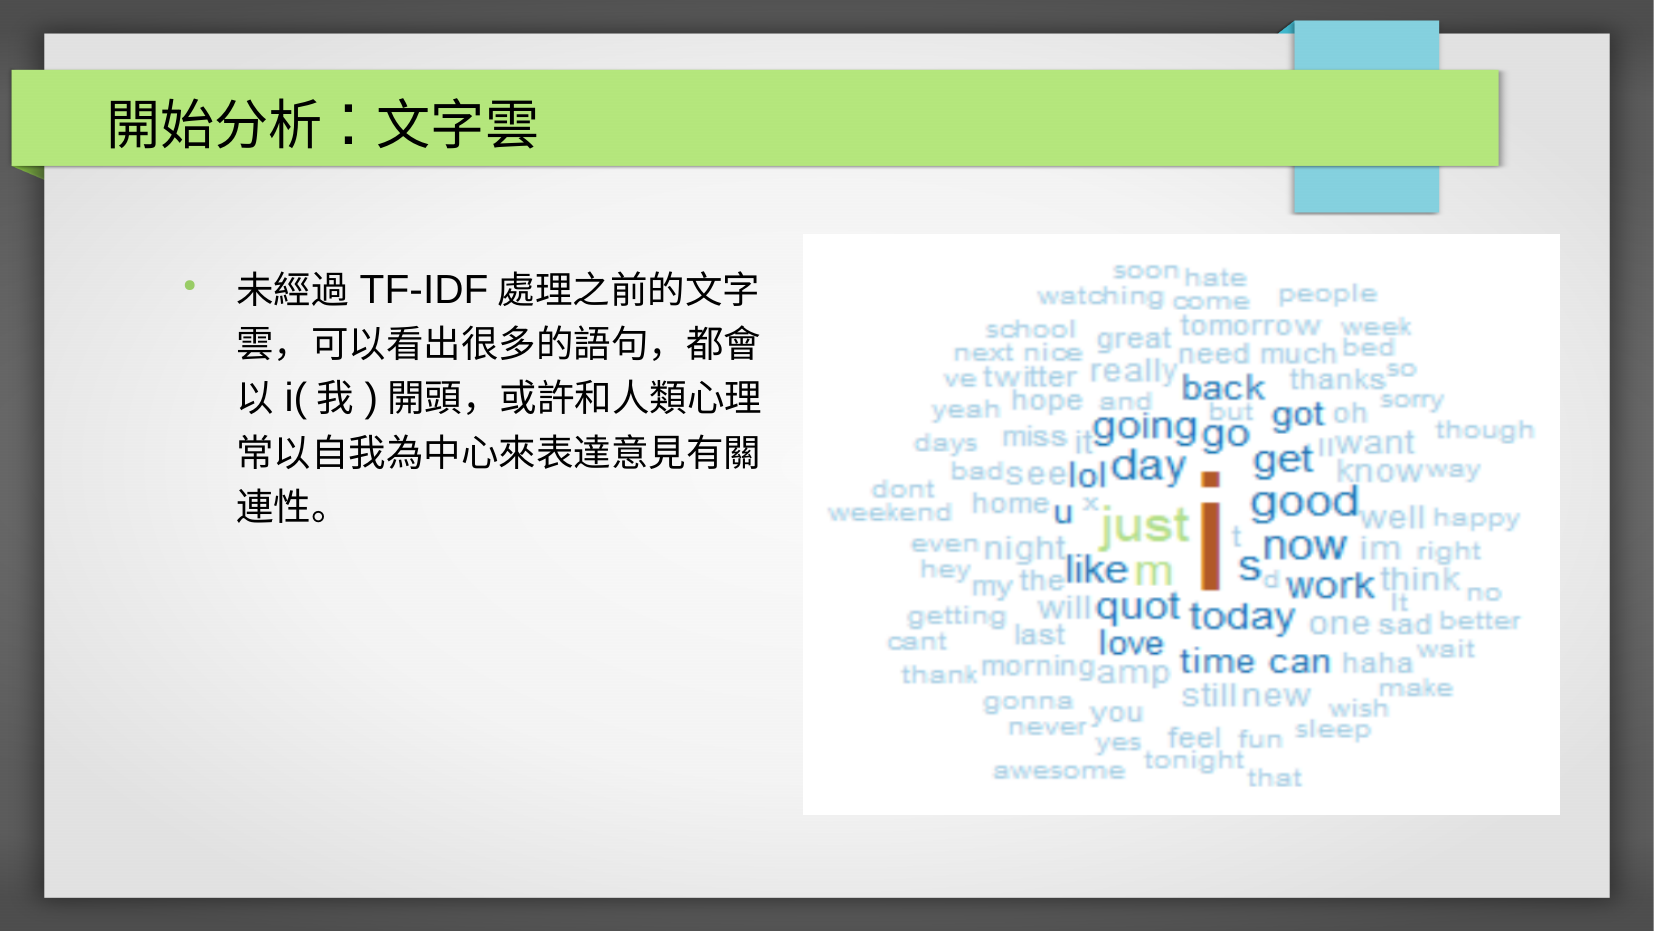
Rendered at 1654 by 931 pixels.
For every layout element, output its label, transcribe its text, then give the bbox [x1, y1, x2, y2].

list 未經過TF-IDF處理之前的文字雲，可以看出很多的語句，都會以i(我)開頭，或許和人類心理常以自我為中心來表達意見有關連性。 [165, 259, 792, 792]
picture [0, 0, 1654, 931]
title 開始分析:文字雲 [106, 70, 1501, 166]
